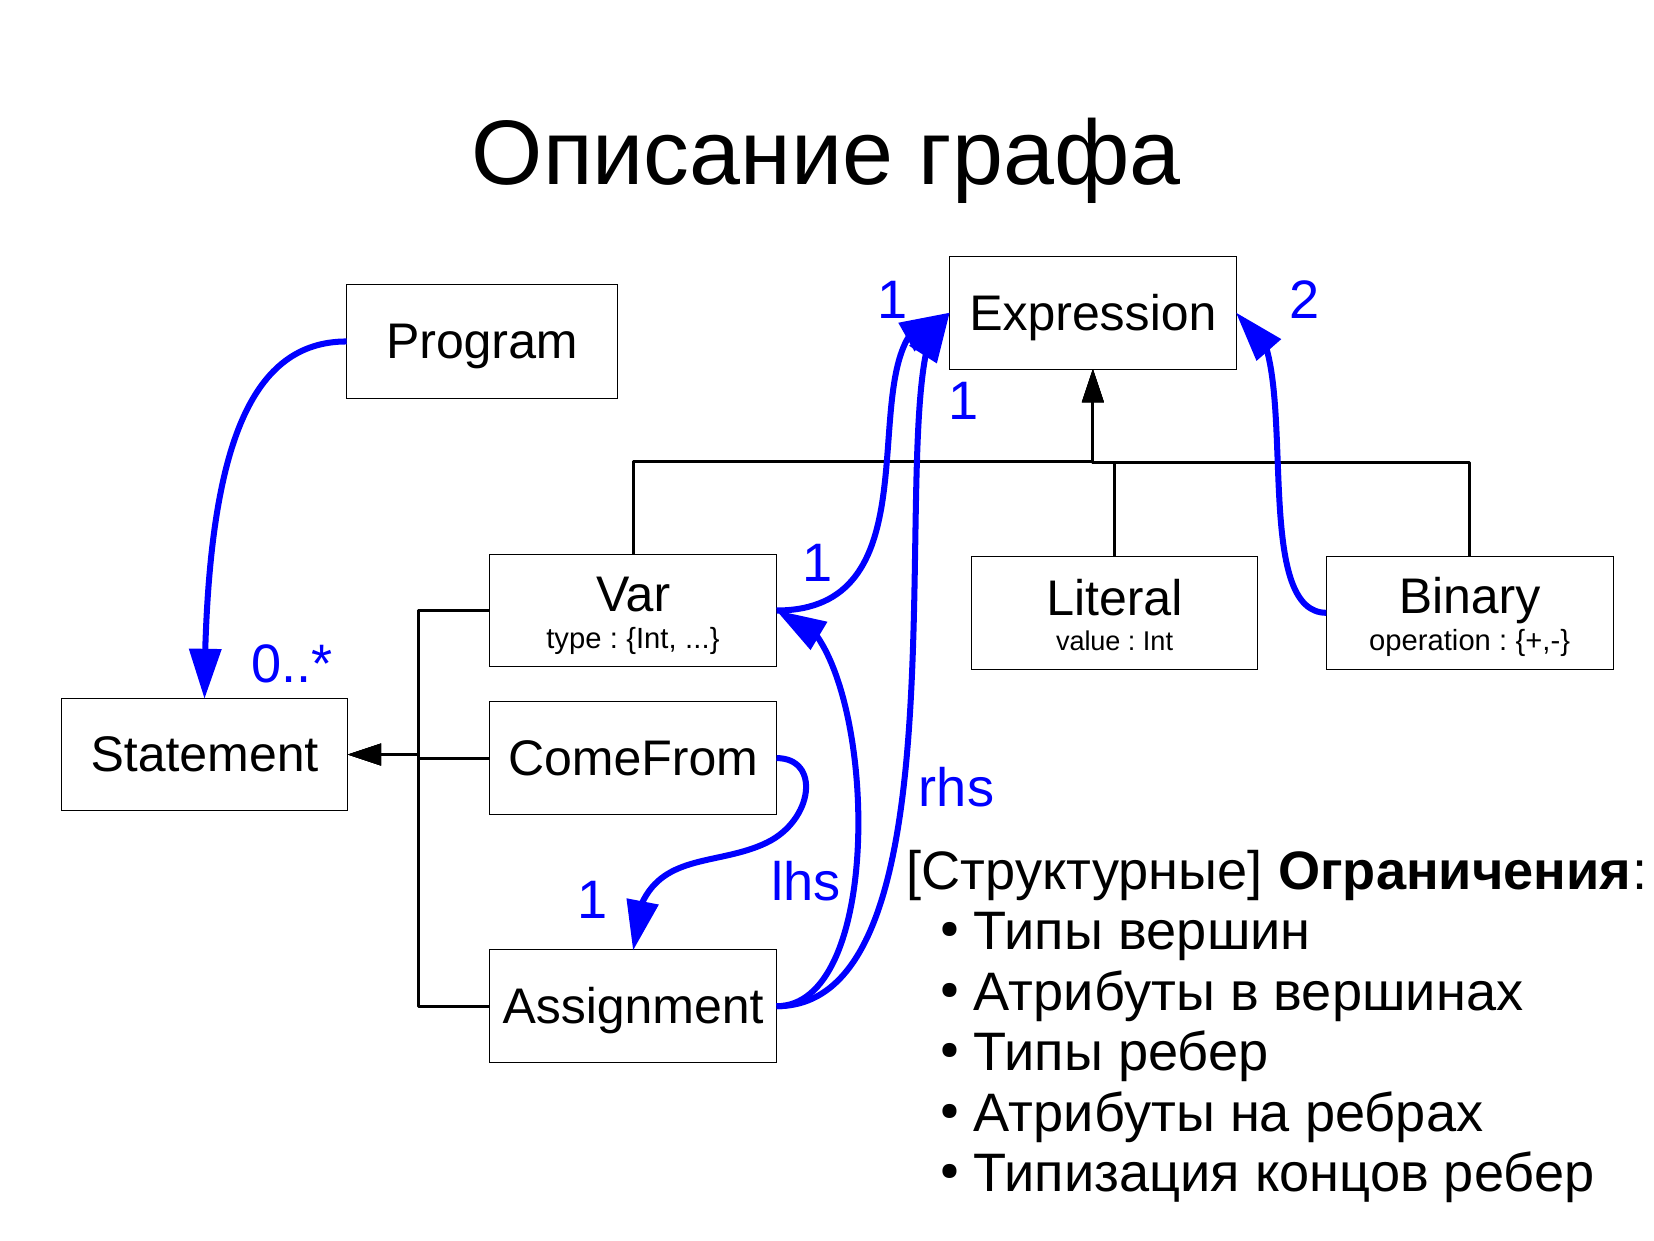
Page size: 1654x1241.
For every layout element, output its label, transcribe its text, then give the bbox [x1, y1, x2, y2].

title Описание графа [82, 56, 1571, 250]
text_box Expression [949, 256, 1237, 370]
text_box 1 [933, 362, 994, 439]
text_box Program [346, 284, 618, 399]
text_box 1 [862, 262, 923, 338]
text_box Binary operation : {+,-} [1326, 556, 1614, 670]
text_box Assignment [489, 949, 777, 1063]
text_box 1 [562, 862, 623, 938]
text_box Literal value : Int [971, 556, 1258, 670]
text_box Var type : {Int, ...} [489, 554, 777, 667]
text_box ComeFrom [489, 701, 777, 815]
text_box 2 [1275, 262, 1335, 338]
text_box Statement [61, 698, 348, 811]
text_box lhs [756, 844, 856, 920]
text_box rhs [904, 749, 1010, 826]
text_box [Структурные] Ограничения: Типы вершин Атрибуты в вершинах Типы ребер Атрибуты на ребрах Типизация концов ребер [892, 832, 1654, 1211]
text_box 1 [834, 590, 848, 601]
text_box 0..* [236, 625, 348, 702]
text_box 1 [787, 524, 848, 601]
